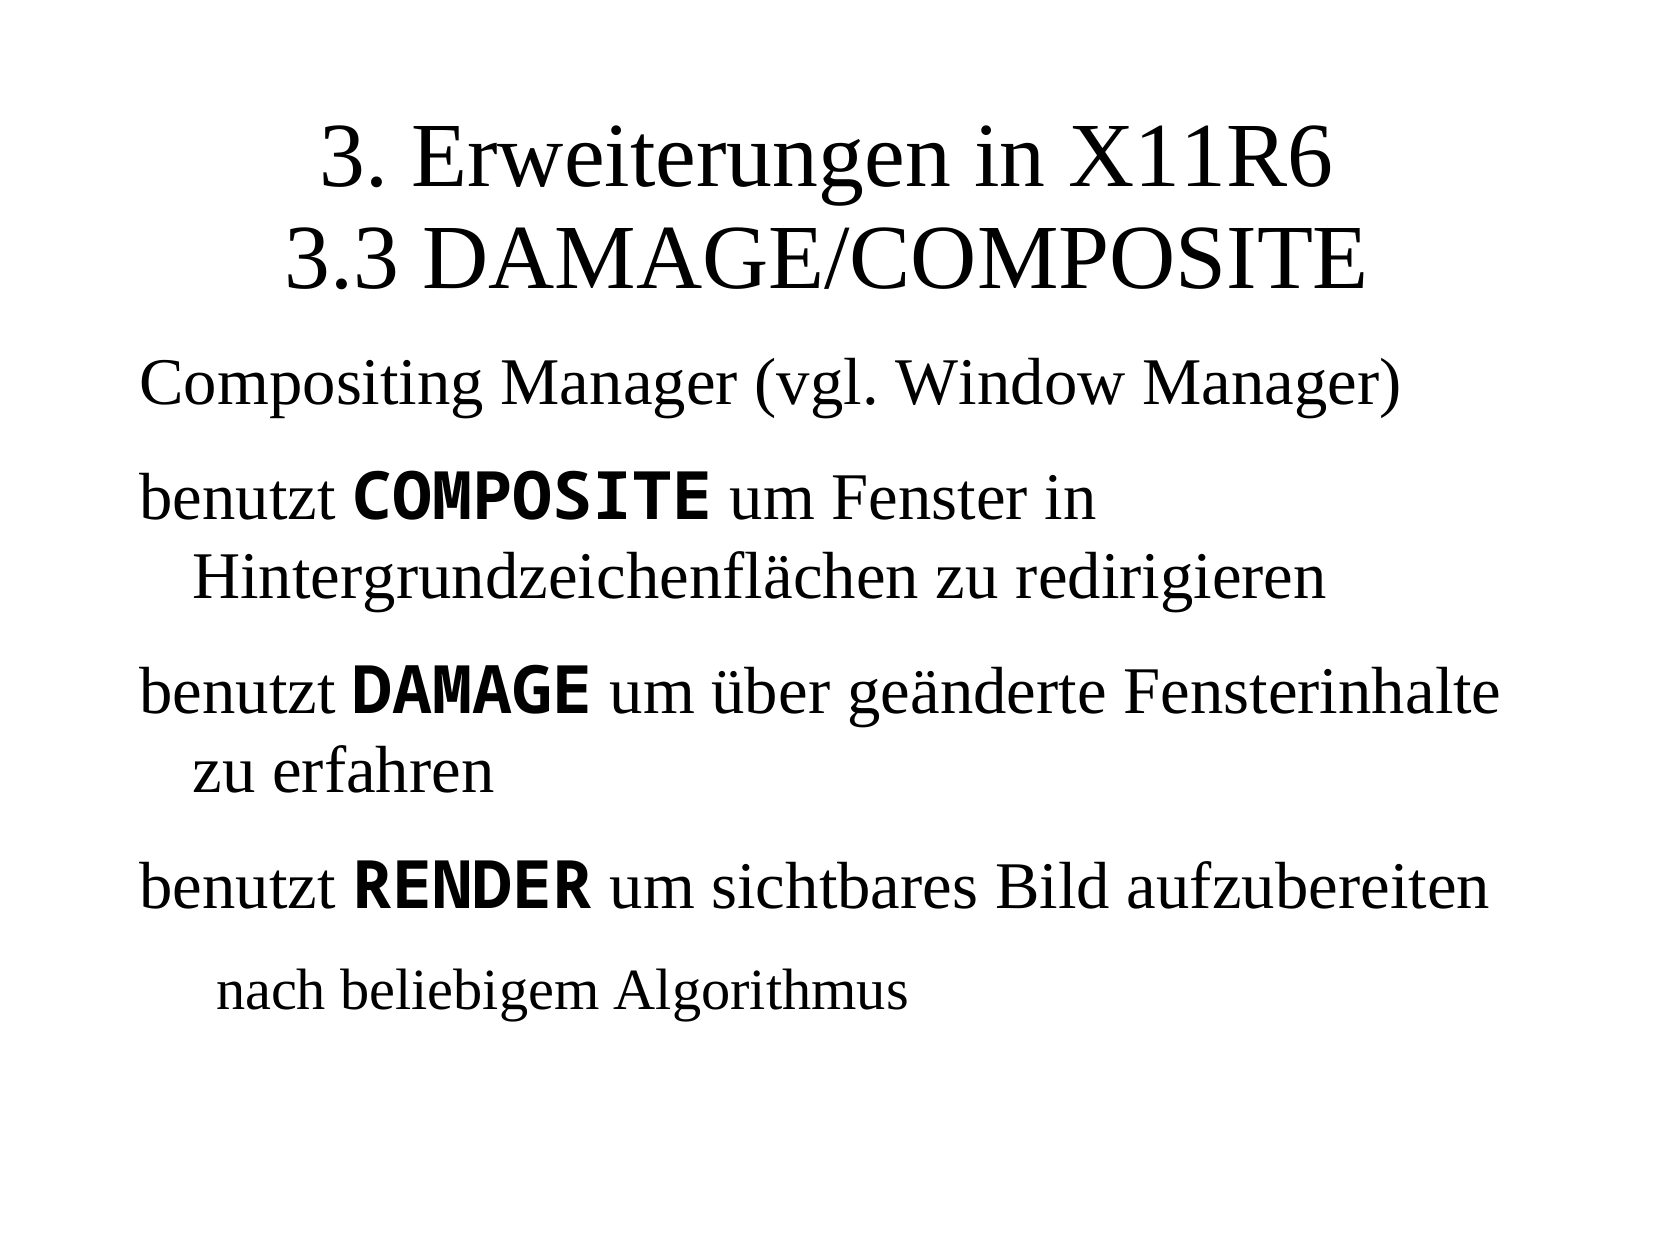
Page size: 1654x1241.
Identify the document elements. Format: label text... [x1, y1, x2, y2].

title 3. Erweiterungen in X11R6 3.3 DAMAGE/COMPOSITE [121, 102, 1534, 311]
list Compositing Manager (vgl. Window Manager) benutzt COMPOSITE um Fenster in Hintergrundzeichenflächen zu redirigieren benutzt DAMAGE um über geänderte Fensterinhalte zu erfahren benutzt RENDER um sichtbares Bild aufzubereiten nach beliebigem Algorithmus [121, 344, 1534, 1127]
